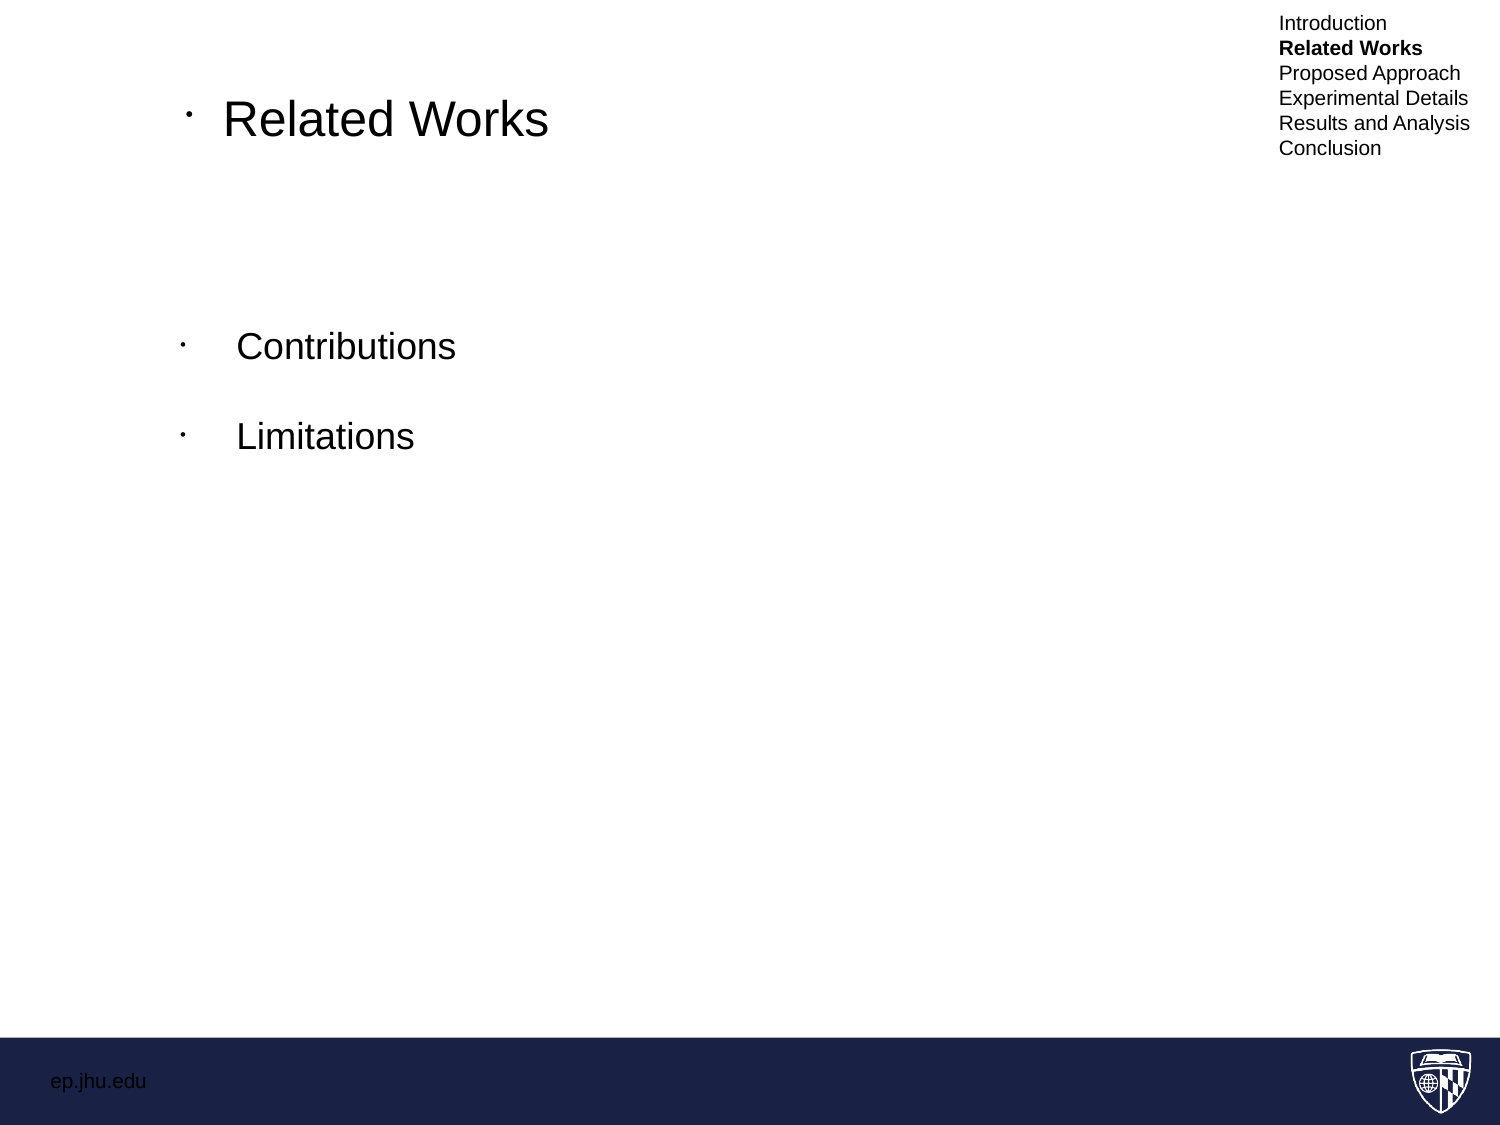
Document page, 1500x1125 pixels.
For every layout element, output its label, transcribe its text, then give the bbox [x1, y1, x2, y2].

picture [1408, 1047, 1473, 1116]
text_box Contributions Limitations [165, 269, 472, 465]
list Related Works [170, 79, 1337, 171]
text_box Introduction Related Works Proposed Approach Experimental Details Results and Analysis Conclusion [1264, 2, 1486, 168]
